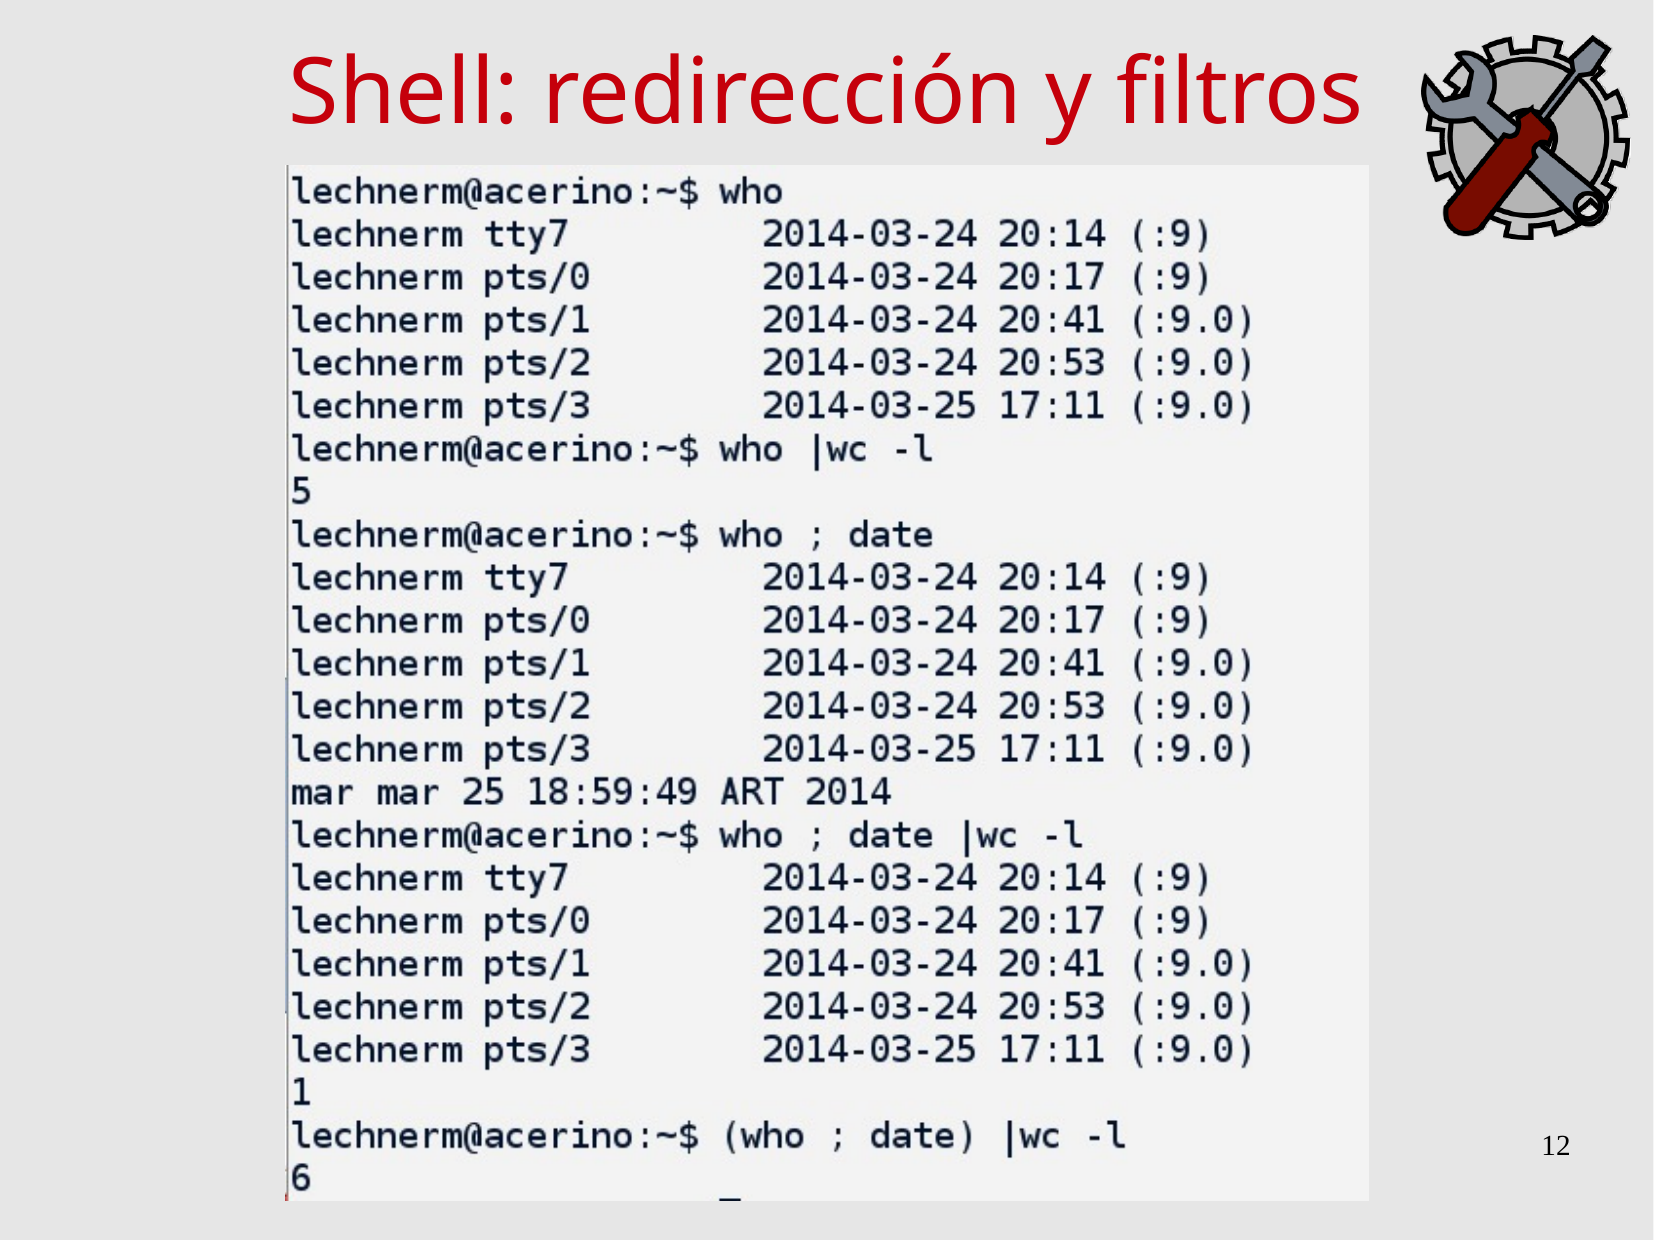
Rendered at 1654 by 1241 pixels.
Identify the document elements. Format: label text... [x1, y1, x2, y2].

picture [1421, 35, 1630, 240]
picture [285, 165, 1369, 1201]
title Shell: redirección y filtros [82, 0, 1571, 192]
